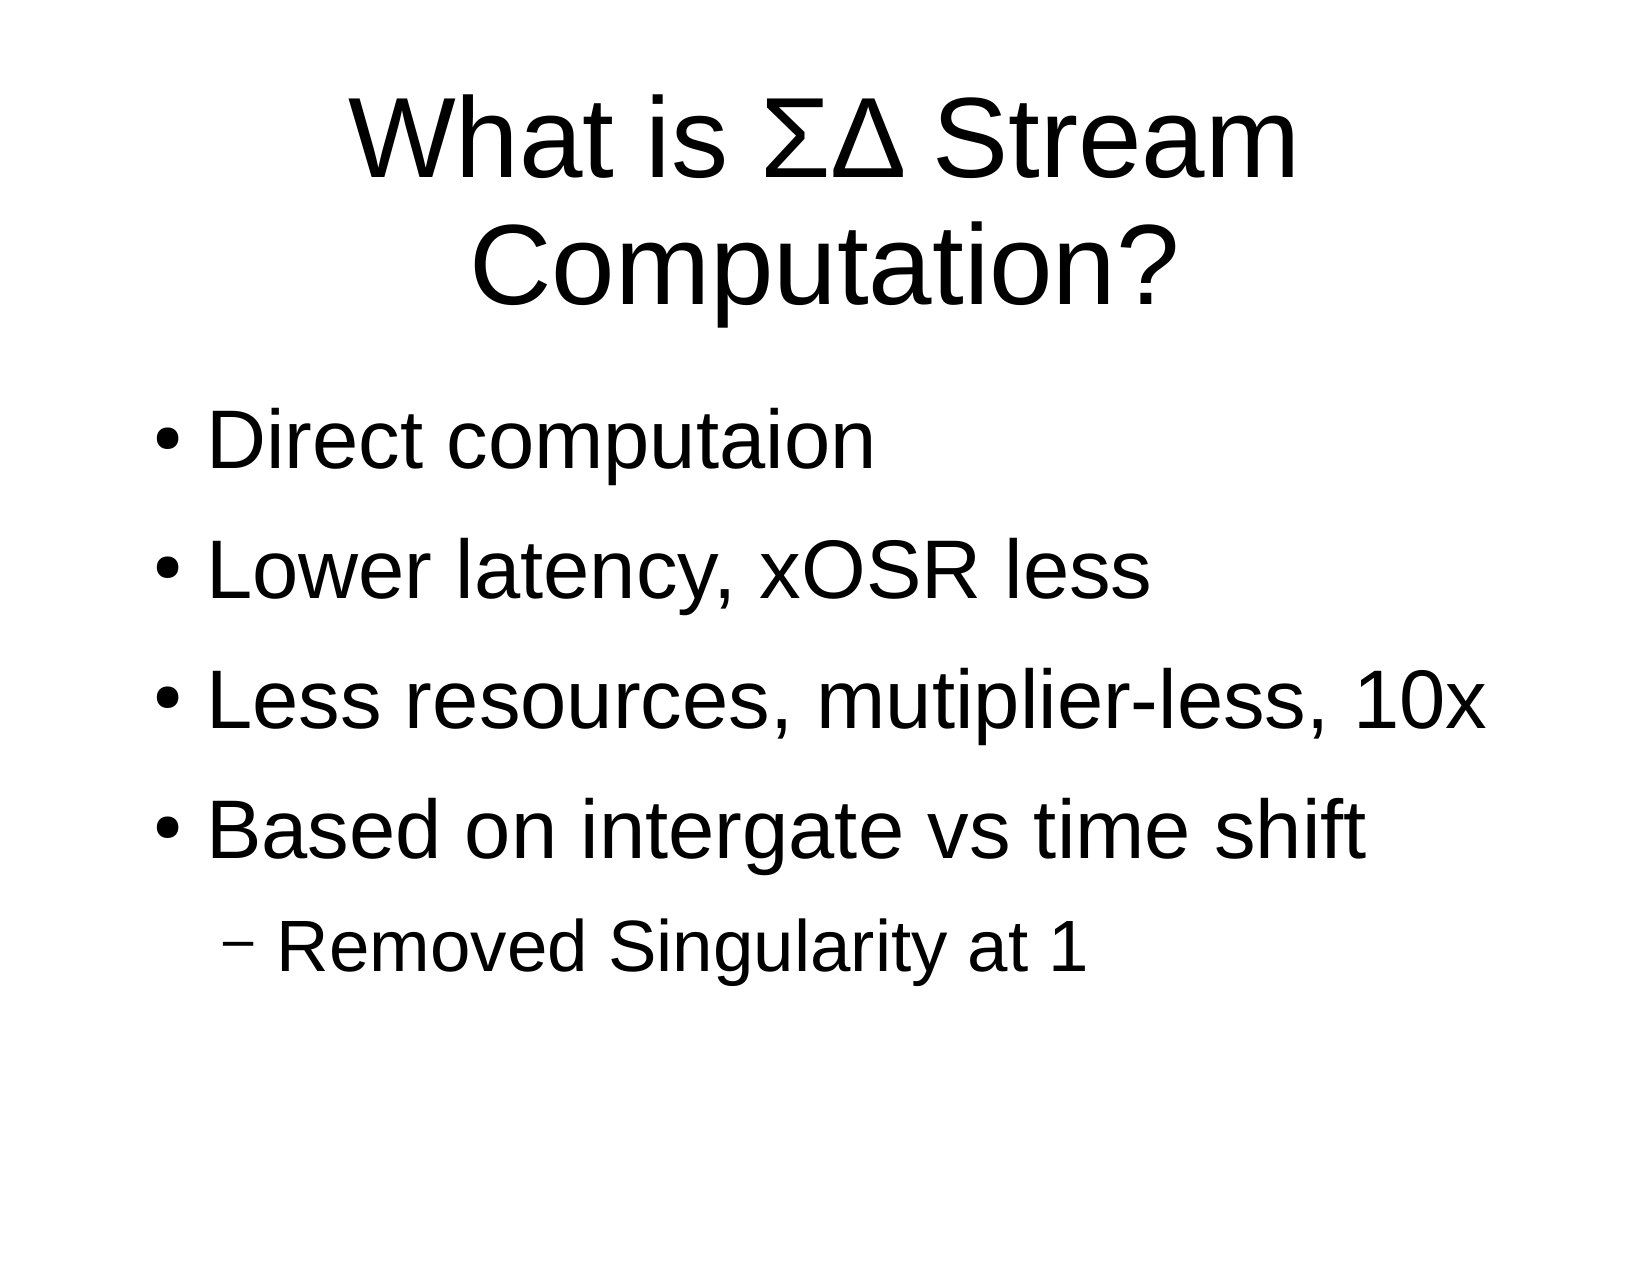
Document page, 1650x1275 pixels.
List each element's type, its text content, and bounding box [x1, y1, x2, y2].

title What is ΣΔ Stream Computation? [135, 73, 1515, 330]
list Direct computaion Lower latency, xOSR less Less resources, mutiplier-less, 10x Based on intergate vs time shift Removed Singularity at 1 [135, 393, 1515, 1066]
